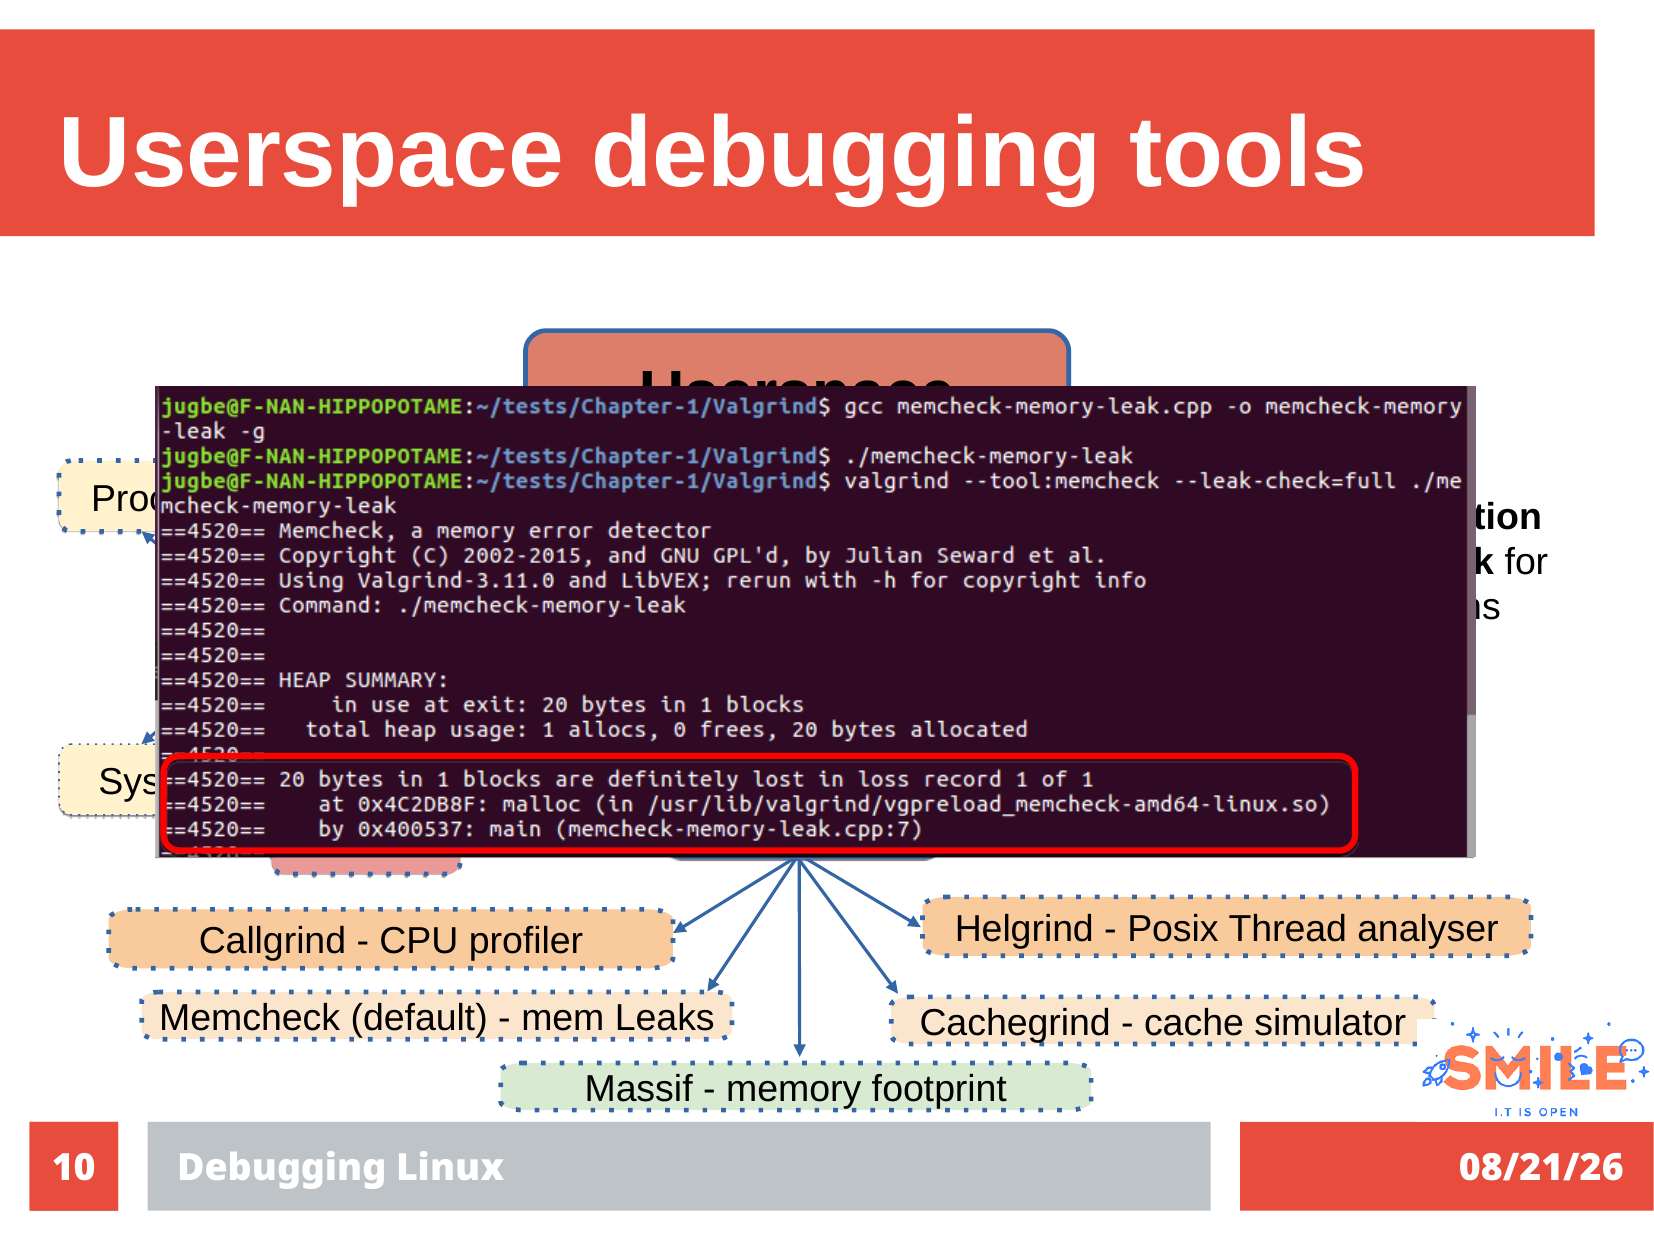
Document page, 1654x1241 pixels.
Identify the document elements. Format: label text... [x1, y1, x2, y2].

picture [1417, 1019, 1653, 1122]
text_box Valgrind : instrumentation and profiling framework for userspace applications [1476, 477, 1592, 685]
picture [168, 763, 1352, 847]
text_box Userspace [525, 330, 1069, 386]
picture [166, 847, 1355, 857]
text_box SysFS [58, 744, 155, 815]
picture [171, 760, 1345, 764]
text_box Userspace debugging tools [58, 58, 1595, 207]
text_box Userspace debugging tools [847, 142, 870, 176]
text_box Cachegrind - cache simulator [891, 996, 1435, 1045]
text_box ProcFS [58, 460, 155, 532]
text_box Massif - memory footprint [500, 1062, 1092, 1111]
picture [155, 386, 1476, 857]
text_box Helgrind - Posix Thread analyser [922, 896, 1531, 956]
text_box strace [271, 859, 461, 874]
text_box Userspace debugging tools [1058, 142, 1081, 176]
text_box Callgrind - CPU profiler [108, 909, 673, 969]
text_box Userspace debugging tools [908, 142, 931, 176]
text_box Userspace debugging tools [357, 142, 379, 178]
text_box Memcheck (default) - mem Leaks [141, 992, 733, 1040]
